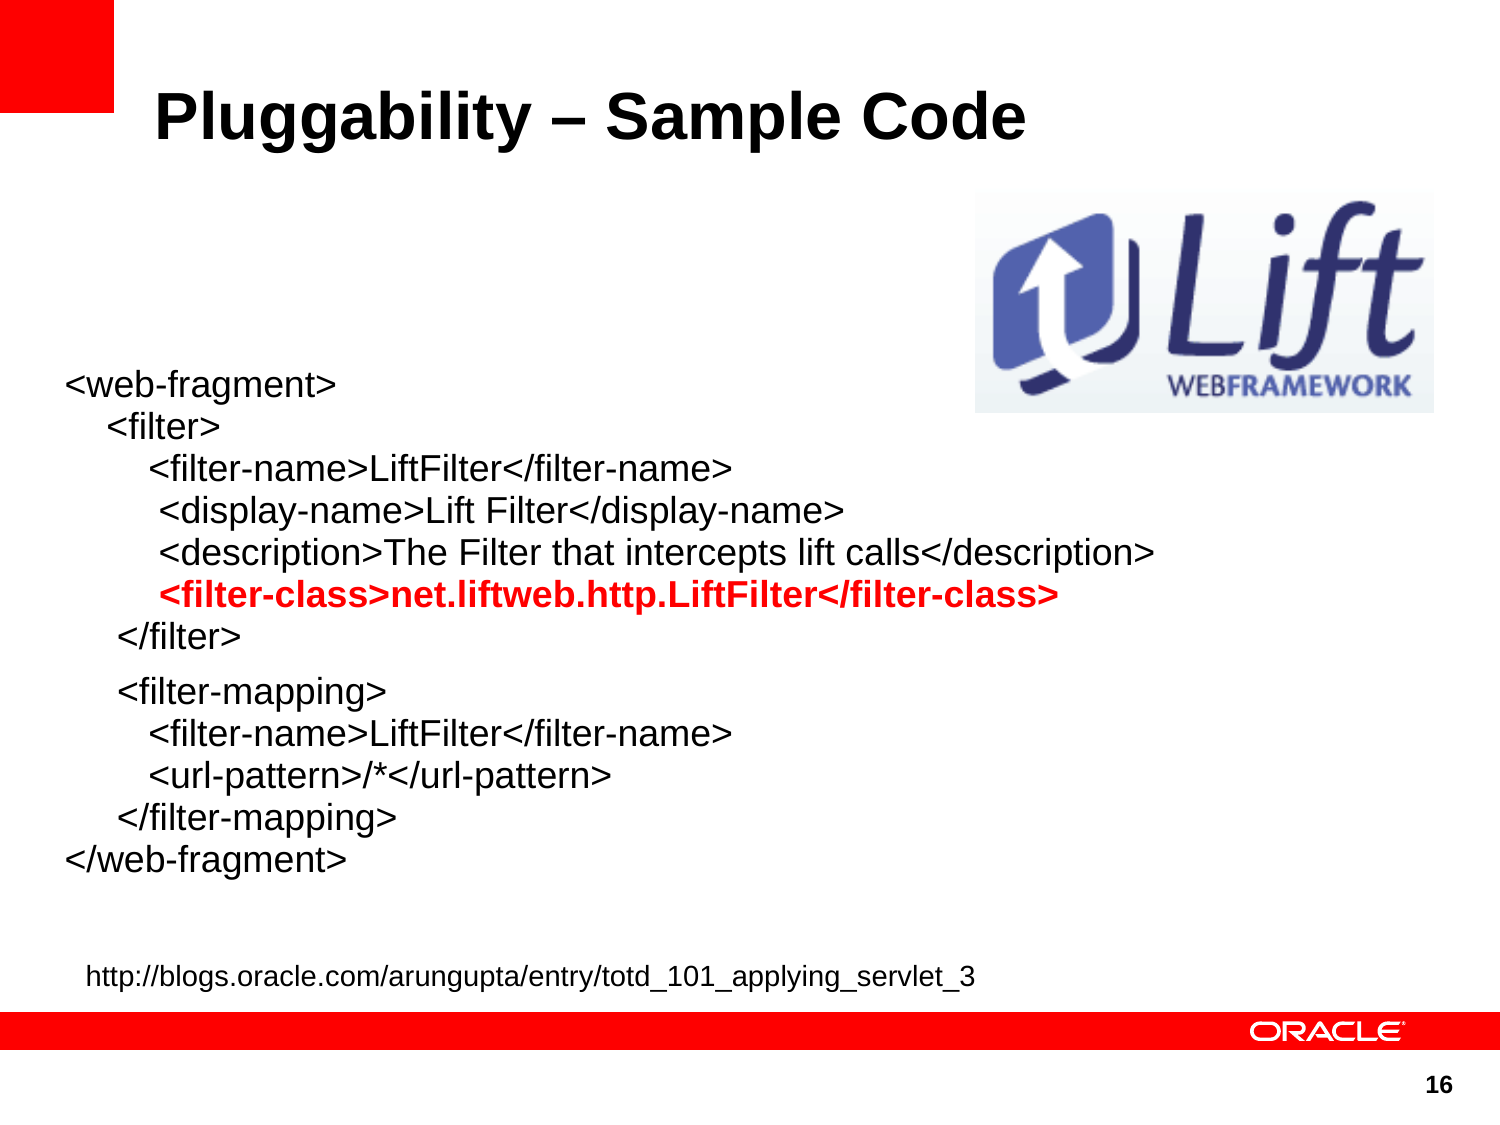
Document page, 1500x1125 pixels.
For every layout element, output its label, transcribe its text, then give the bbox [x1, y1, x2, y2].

picture [975, 187, 1434, 413]
text_box http://blogs.oracle.com/arungupta/entry/totd_101_applying_servlet_3 [70, 950, 988, 1000]
picture [0, 0, 114, 113]
title Pluggability – Sample Code [139, 59, 1241, 173]
picture [0, 1012, 1500, 1050]
list <web-fragment> <filter> <filter-name>LiftFilter</filter-name> <display-name>Lift Filter</display-name> <description>The Filter that intercepts lift calls</description> <filter-class>net.liftweb.http.LiftFilter</filter-class> </filter> <filter-mapping> <filter-name>LiftFilter</filter-name> <url-pattern>/*</url-pattern> </filter-mapping> </web-fragment> [64, 363, 1374, 976]
